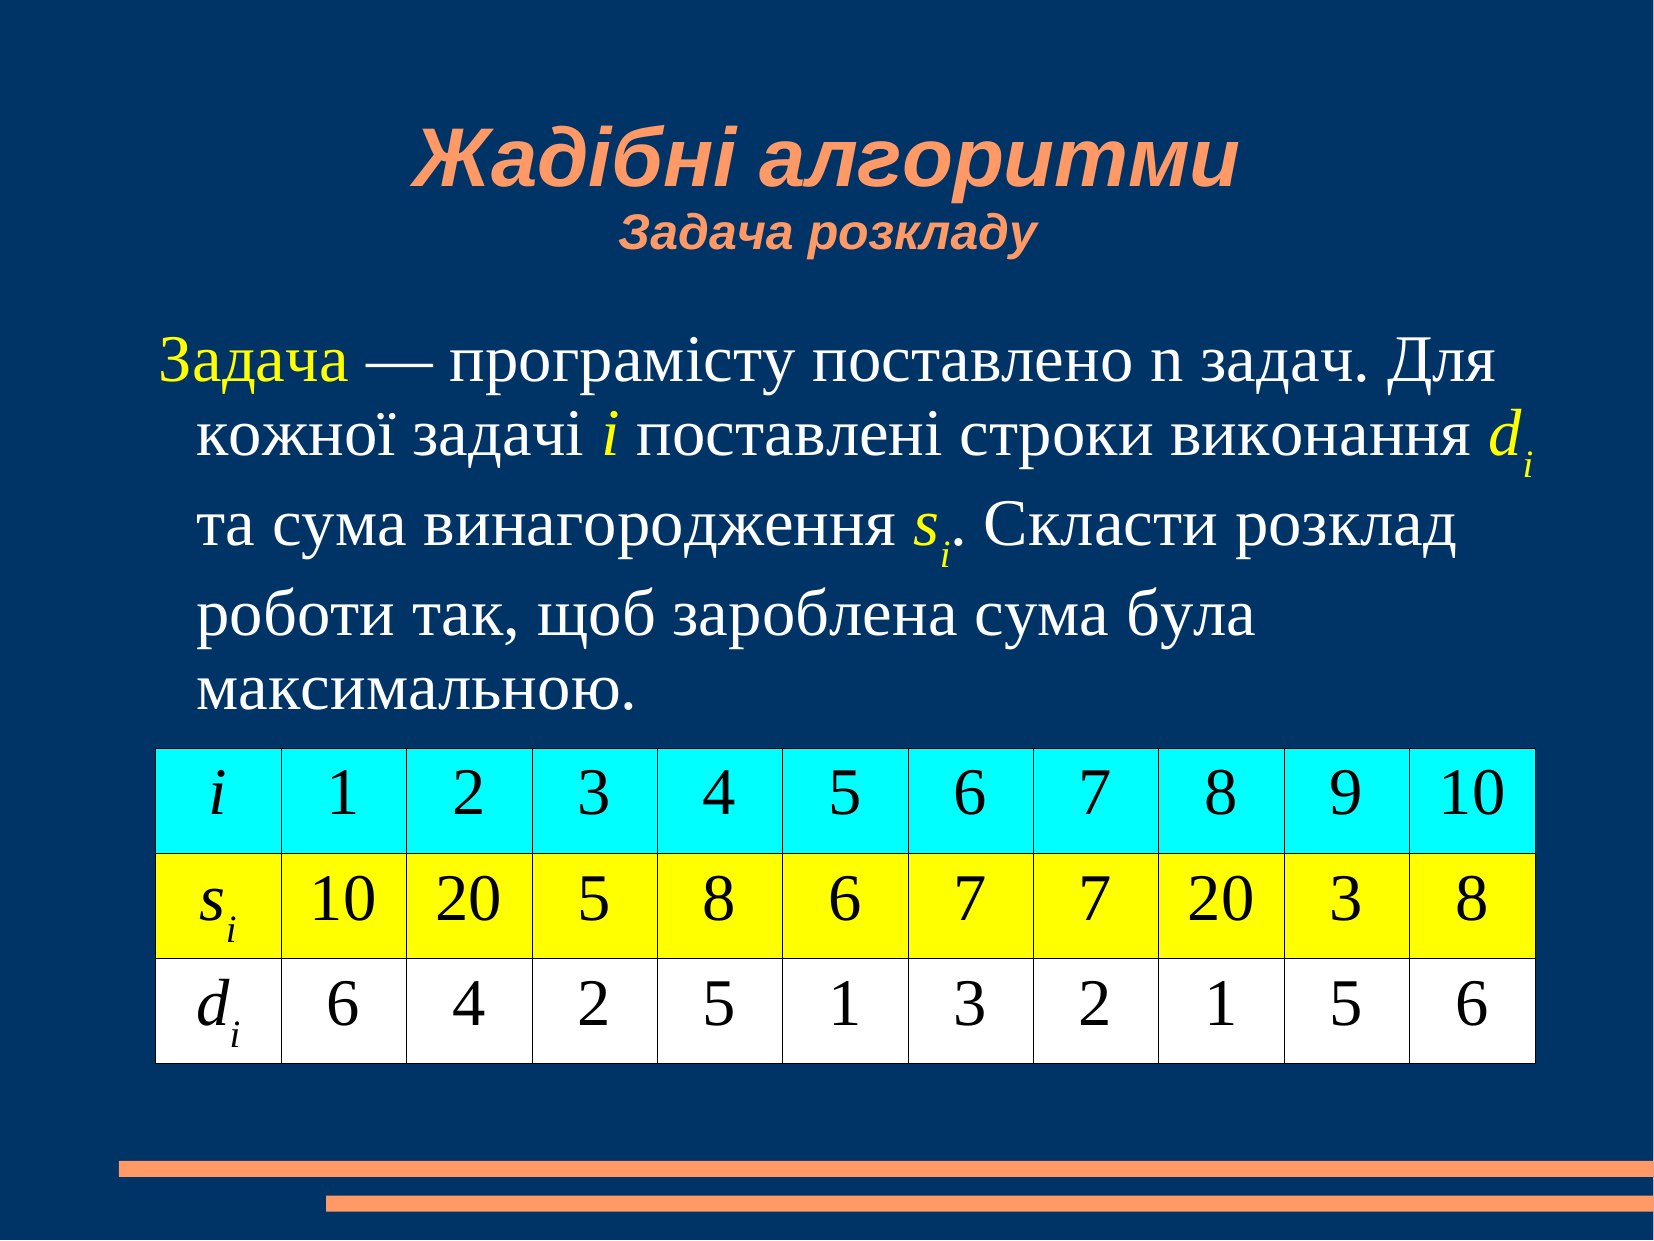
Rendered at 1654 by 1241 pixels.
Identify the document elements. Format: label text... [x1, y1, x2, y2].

table_header 9 [1285, 749, 1409, 853]
title Жадібні алгоритми Задача розкладу [121, 46, 1534, 325]
table_cell si [156, 854, 281, 958]
table_header 7 [1034, 749, 1158, 853]
table_header i [156, 749, 281, 853]
table_cell 7 [1034, 854, 1158, 958]
table_cell 5 [1285, 959, 1409, 1063]
table_cell 6 [1410, 959, 1535, 1063]
table_cell 20 [407, 854, 532, 958]
list Задача — програмісту поставлено n задач. Для кожної задачі і поставлені строки виконання di та сума винагородження si. Скласти розклад роботи так, щоб зароблена сума була максимальною. [121, 322, 1565, 1132]
table_cell 5 [533, 854, 657, 958]
table_cell 8 [658, 854, 782, 958]
table_header 3 [533, 749, 657, 853]
table_cell 1 [1159, 959, 1284, 1063]
table_cell 3 [909, 959, 1033, 1063]
table_header 2 [407, 749, 532, 853]
table_cell 7 [909, 854, 1033, 958]
table_cell 3 [1285, 854, 1409, 958]
table_header 1 [282, 749, 406, 853]
table_cell 8 [1410, 854, 1535, 958]
table_header 10 [1410, 749, 1535, 853]
table_cell 6 [282, 959, 406, 1063]
table_cell 10 [282, 854, 406, 958]
table_cell 2 [533, 959, 657, 1063]
table_cell di [156, 959, 281, 1063]
table_cell 6 [783, 854, 908, 958]
table_cell 20 [1159, 854, 1284, 958]
table_cell 2 [1034, 959, 1158, 1063]
table_cell 5 [658, 959, 782, 1063]
table_header 8 [1159, 749, 1284, 853]
table_header 5 [783, 749, 908, 853]
table_header 6 [909, 749, 1033, 853]
table_header 4 [658, 749, 782, 853]
table_cell 1 [783, 959, 908, 1063]
table_cell 4 [407, 959, 532, 1063]
